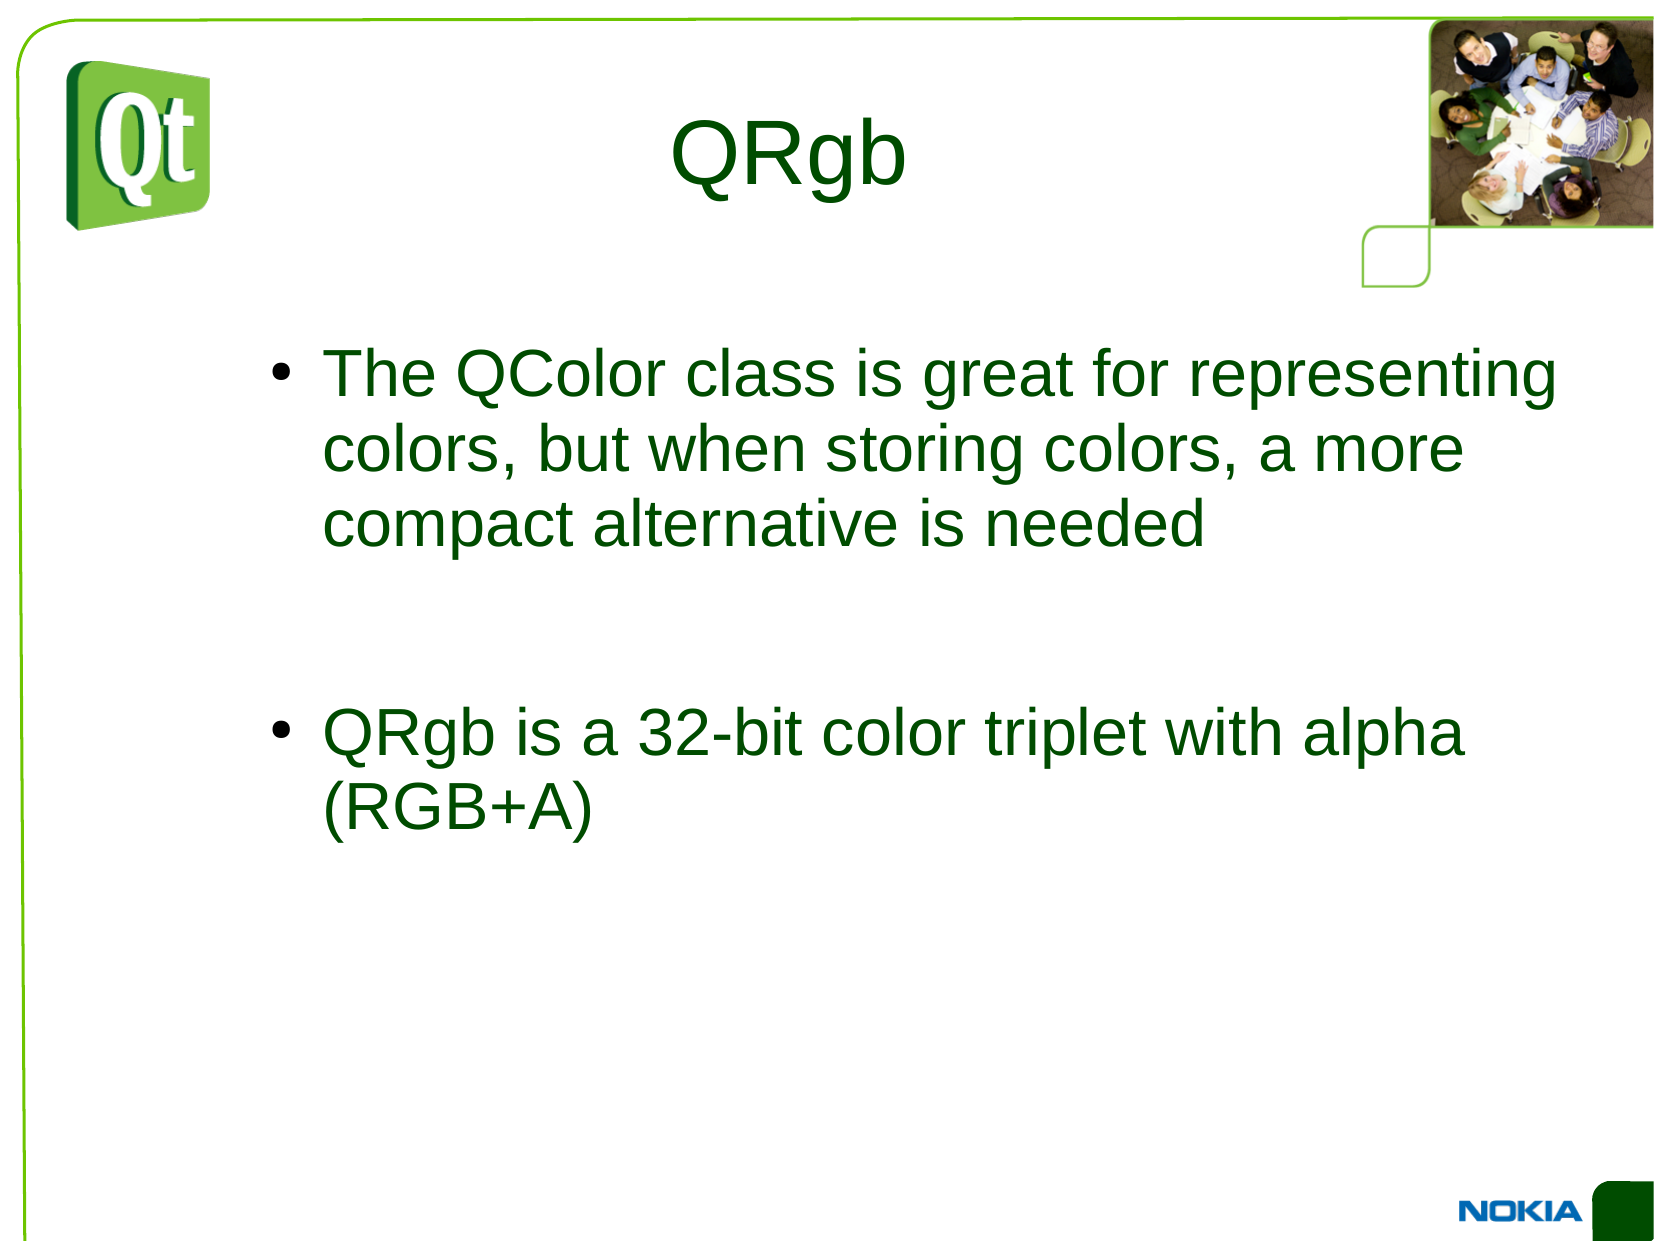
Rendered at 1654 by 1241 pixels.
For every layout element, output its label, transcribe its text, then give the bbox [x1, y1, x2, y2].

list The QColor class is great for representing colors, but when storing colors, a more compact alternative is needed QRgb is a 32-bit color triplet with alpha (RGB+A) [251, 336, 1571, 1085]
title QRgb [251, 56, 1327, 250]
picture [1338, 7, 1654, 308]
picture [1459, 1200, 1583, 1222]
picture [66, 61, 210, 231]
